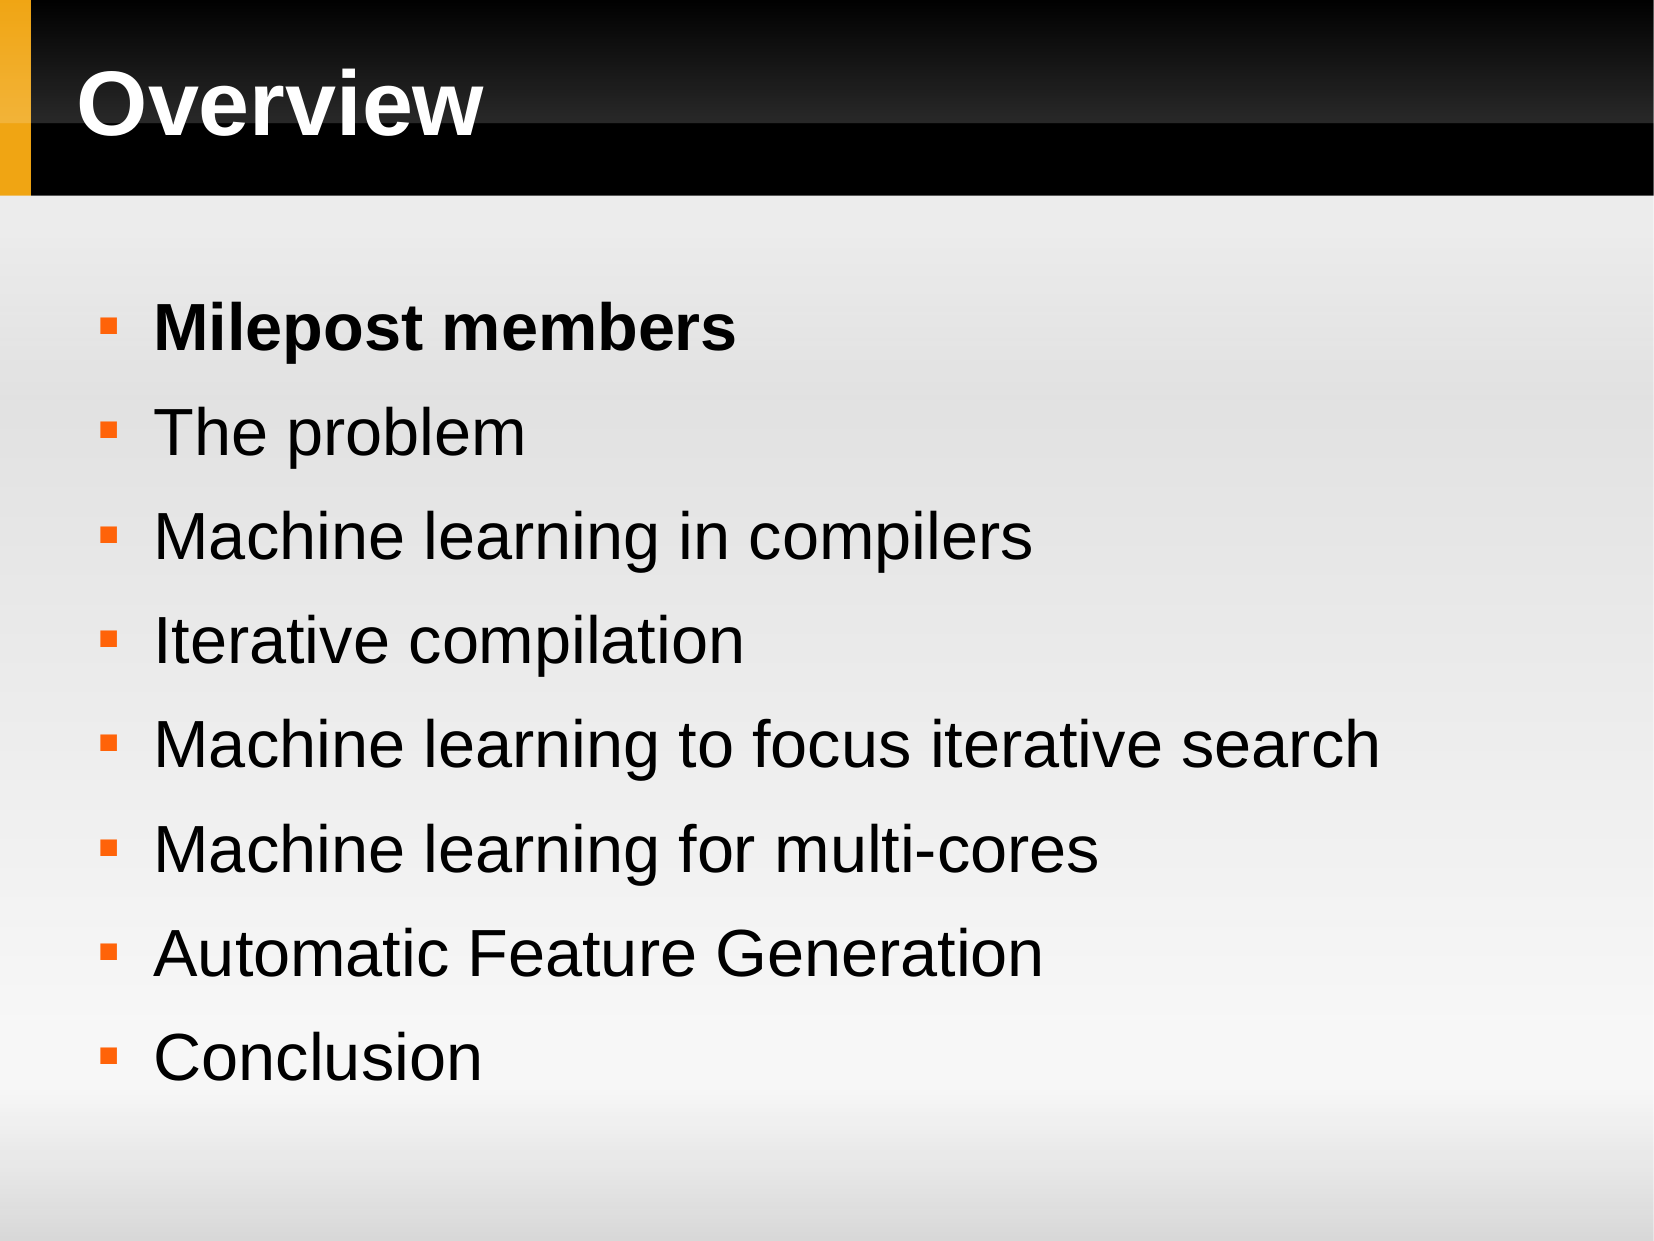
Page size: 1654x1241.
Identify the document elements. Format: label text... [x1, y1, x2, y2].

list Milepost members The problem Machine learning in compilers Iterative compilation Machine learning to focus iterative search Machine learning for multi-cores Automatic Feature Generation Conclusion [82, 290, 1571, 1165]
picture [0, 0, 1654, 1241]
title Overview [76, 7, 1565, 200]
